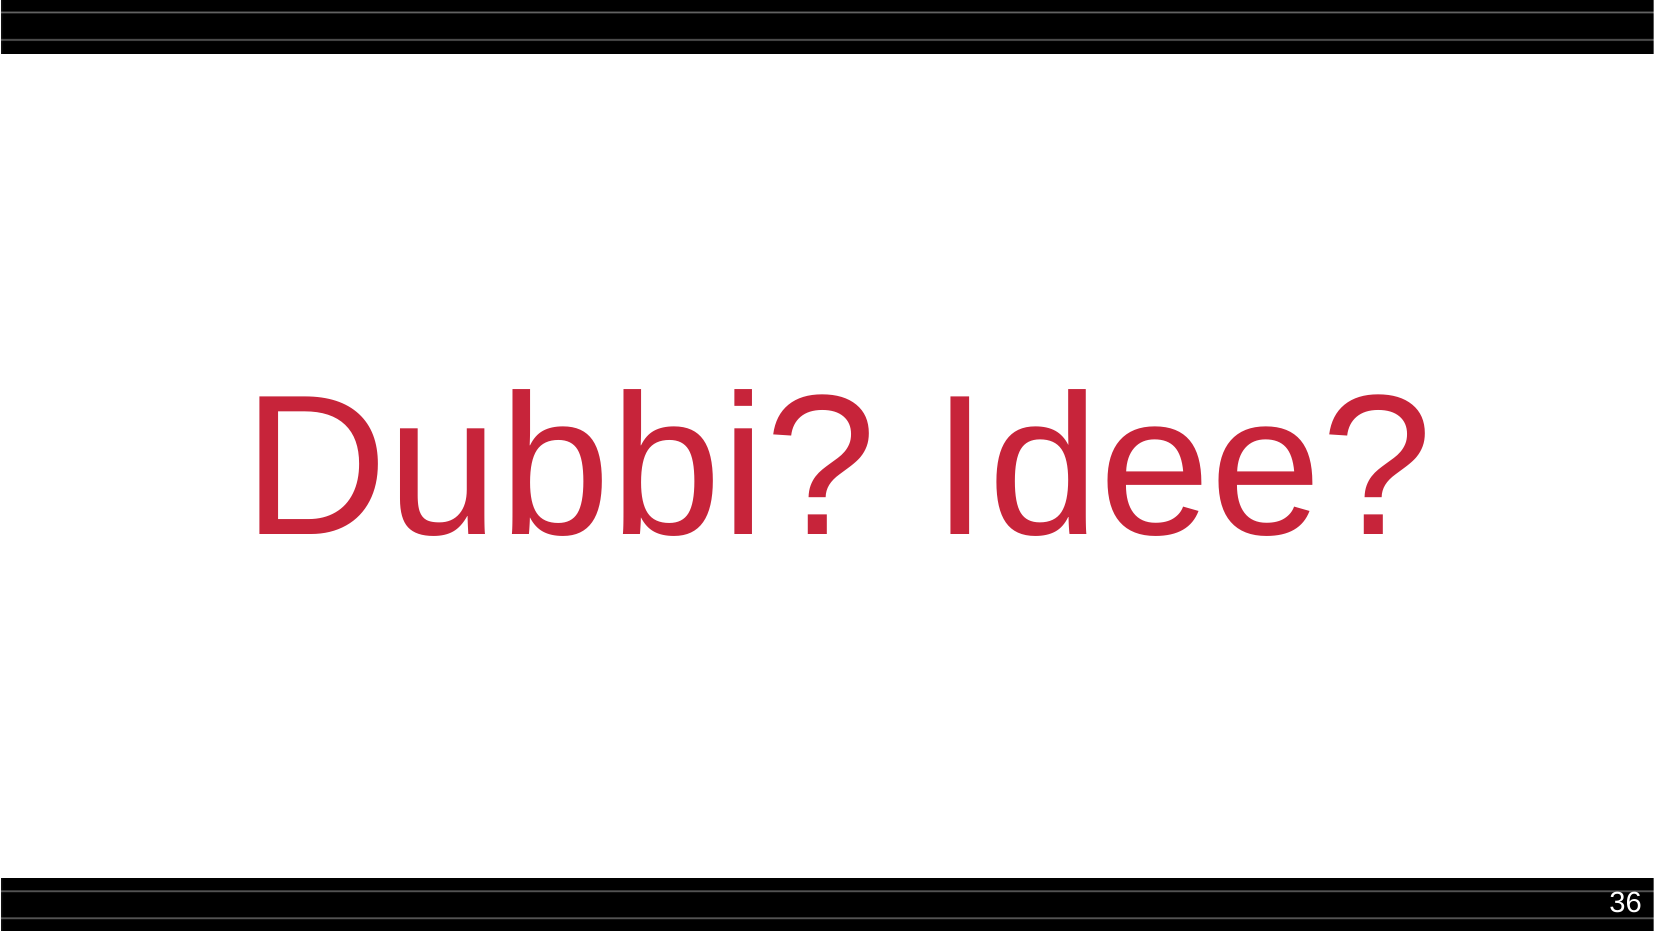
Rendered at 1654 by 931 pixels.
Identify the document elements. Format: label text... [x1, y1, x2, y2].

title Dubbi? Idee? [118, 92, 1560, 839]
picture [1, 0, 1654, 54]
picture [1, 878, 1654, 931]
